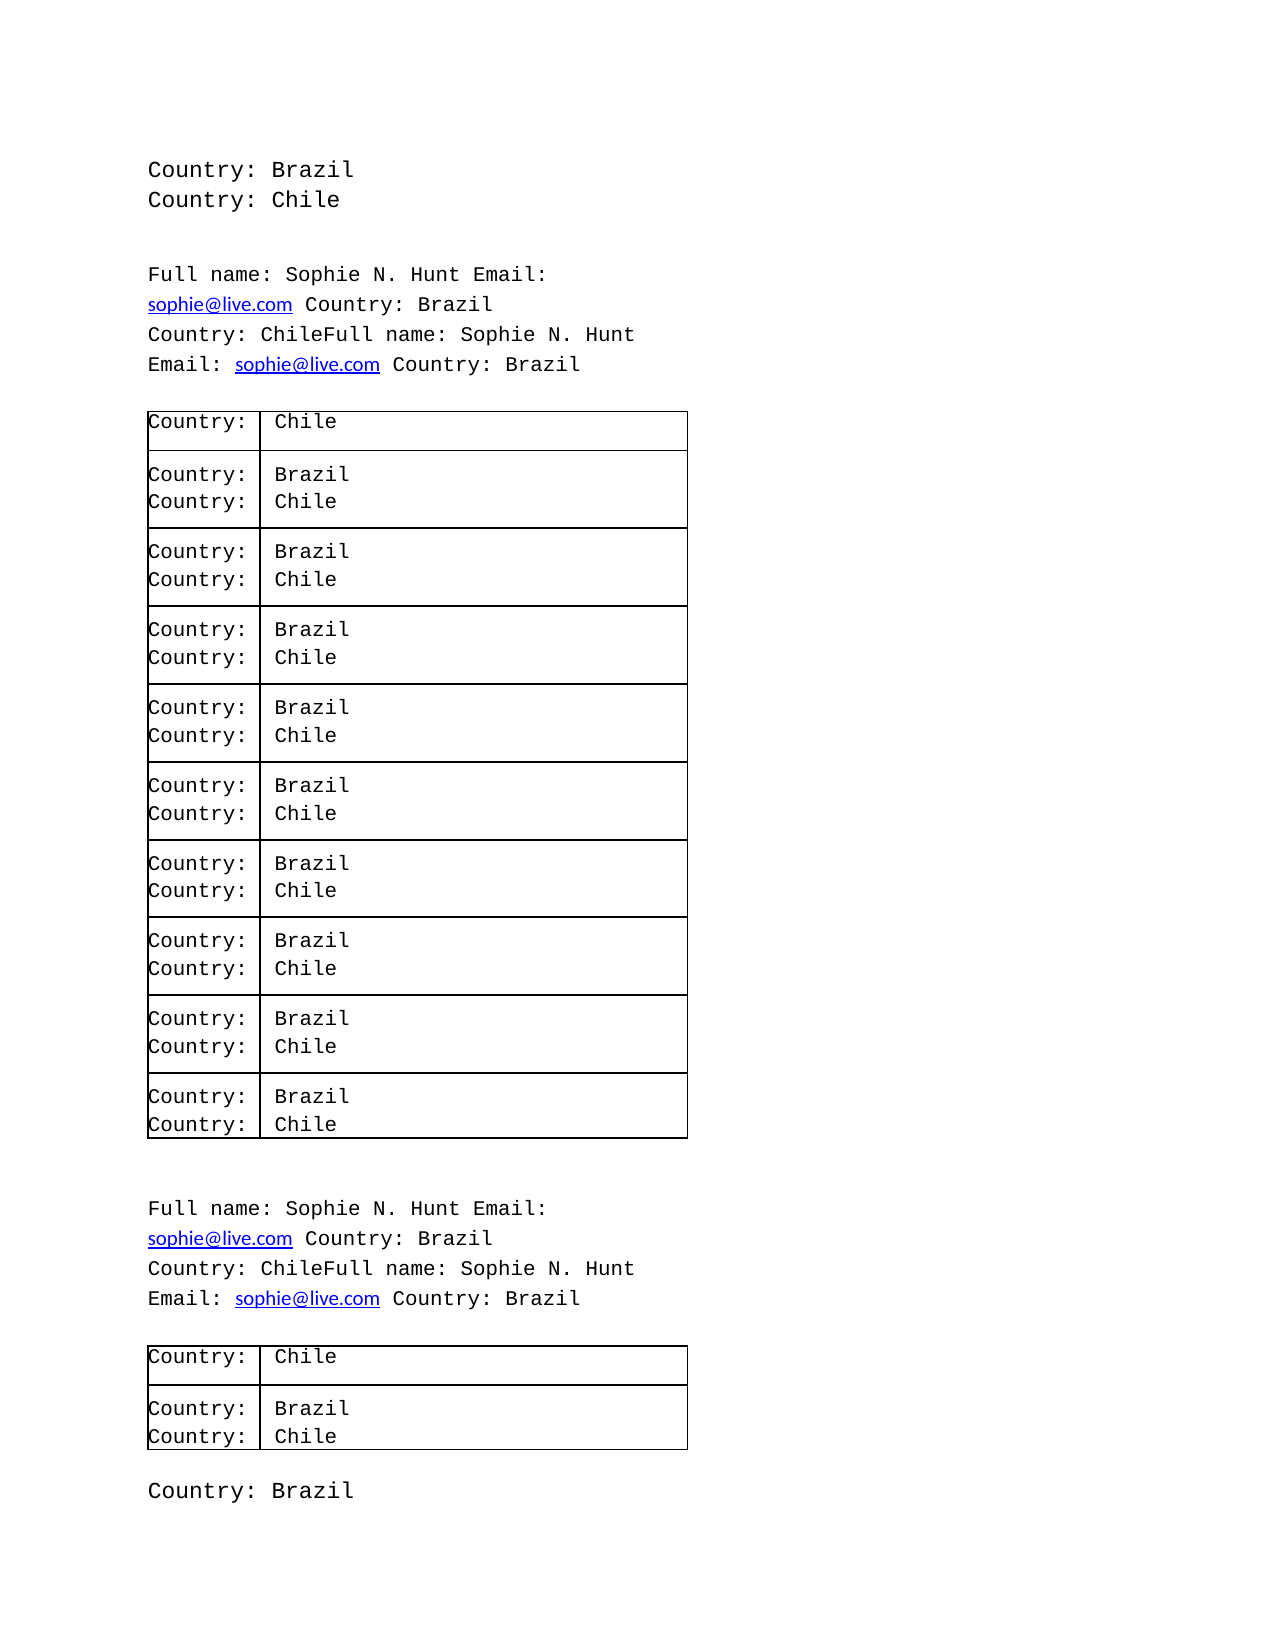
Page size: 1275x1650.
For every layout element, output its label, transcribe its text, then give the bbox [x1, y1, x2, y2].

table_cell Brazil Chile [261, 841, 687, 916]
table_cell Brazil Chile [261, 763, 687, 839]
table_header Chile [261, 1347, 687, 1384]
table_cell Brazil Chile [261, 1386, 687, 1449]
table_header Country: [149, 1347, 259, 1384]
table_cell Country: Country: [149, 607, 259, 683]
table_cell Brazil Chile [261, 607, 687, 683]
table_cell Brazil Chile [261, 918, 687, 994]
table_cell Country: Country: [149, 1074, 259, 1137]
text_box Country: Brazil [147, 1475, 358, 1502]
table_header Chile [261, 412, 687, 450]
table_cell Country: Country: [149, 529, 259, 605]
text_box Country: Brazil Country: Chile [147, 152, 358, 204]
table_cell Country: Country: [149, 918, 259, 994]
table_cell Country: Country: [149, 1386, 259, 1449]
table_cell Country: Country: [149, 841, 259, 916]
text_box Full name: Sophie N. Hunt Email: sophie@live.com Country: Brazil Country: ChileFull name: Sophie N. Hunt Email: sophie@live.com Country: Brazil [147, 255, 688, 411]
text_box Full name: Sophie N. Hunt Email: sophie@live.com Country: Brazil Country: ChileFull name: Sophie N. Hunt Email: sophie@live.com Country: Brazil [147, 1190, 688, 1345]
table_cell Brazil Chile [261, 529, 687, 605]
table_cell Country: Country: [149, 763, 259, 839]
table_cell Country: Country: [149, 451, 259, 527]
table_cell Country: Country: [149, 685, 259, 761]
table_cell Brazil Chile [261, 996, 687, 1072]
table_cell Brazil Chile [261, 451, 687, 527]
table_cell Brazil Chile [261, 1074, 687, 1137]
table_cell Country: Country: [149, 996, 259, 1072]
table_header Country: [149, 412, 259, 450]
table_cell Brazil Chile [261, 685, 687, 761]
